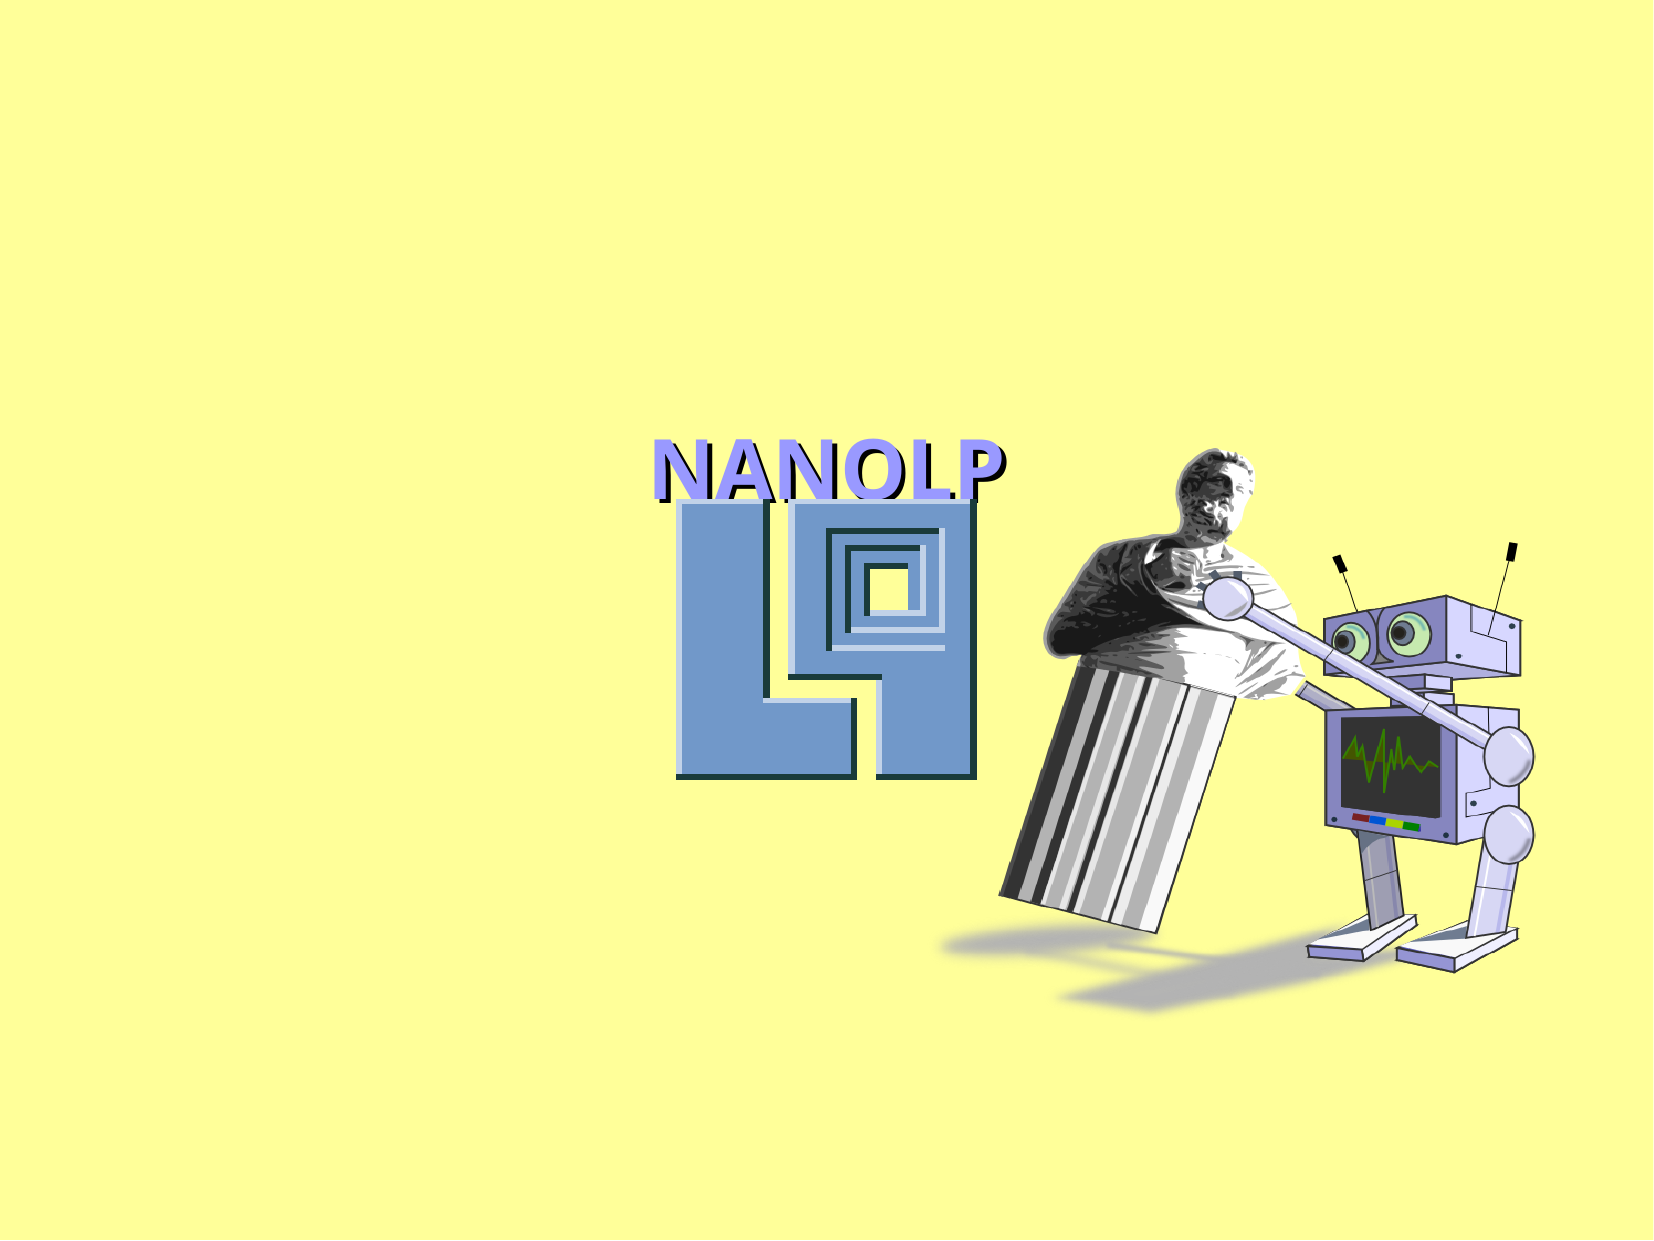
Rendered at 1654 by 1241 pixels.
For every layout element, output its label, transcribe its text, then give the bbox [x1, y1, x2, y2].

list NANOLP [99, 290, 1555, 1010]
picture [676, 448, 1536, 1022]
